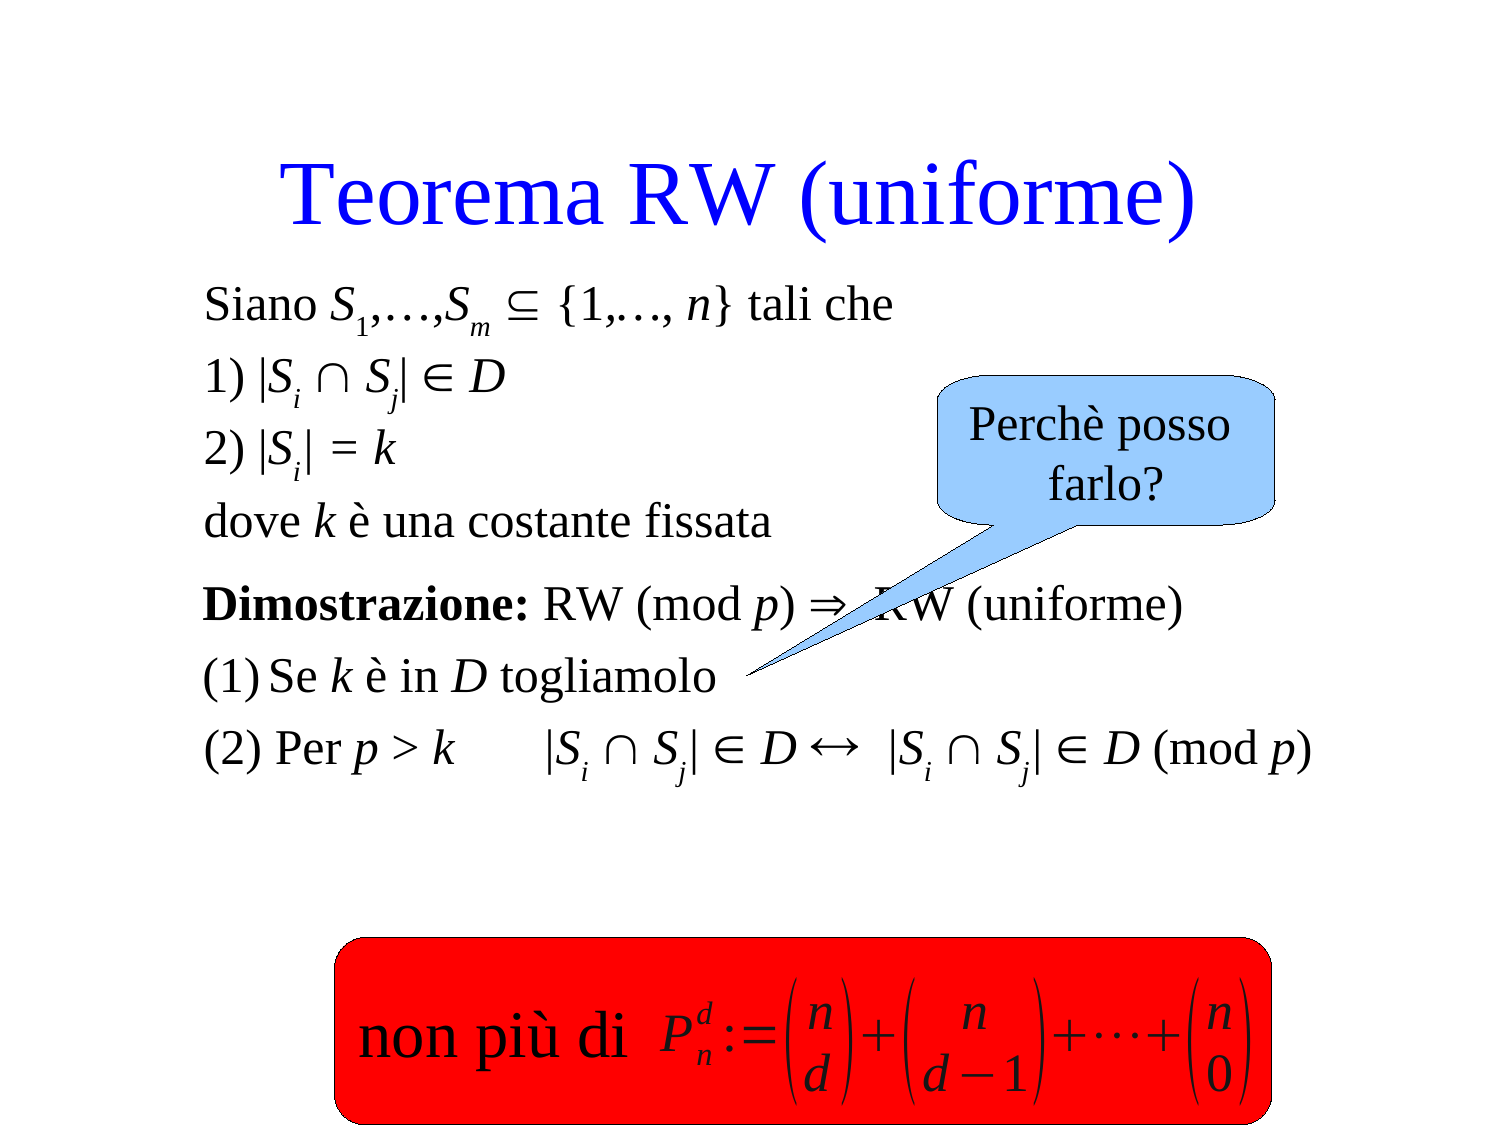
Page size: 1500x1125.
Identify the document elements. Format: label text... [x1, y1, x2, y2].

text_box Dimostrazione: RW (mod p) ⇒ RW (uniforme) Se k è in D togliamolo Per p > k |Si  Sj| ∈ D  |Si  Sj| ∈ D (mod p) [187, 562, 1463, 795]
title Teorema RW (uniforme) [112, 107, 1387, 280]
chart [729, 615, 844, 621]
chart [649, 974, 1261, 1110]
text_box non più di [334, 937, 1272, 1125]
text_box Perchè posso farlo? [746, 375, 1276, 676]
text_box Siano S1,…,Sm  {1,…, n} tali che |Si  Sj| ∈ D |Si| = k dove k è una costante fissata [187, 262, 1391, 615]
